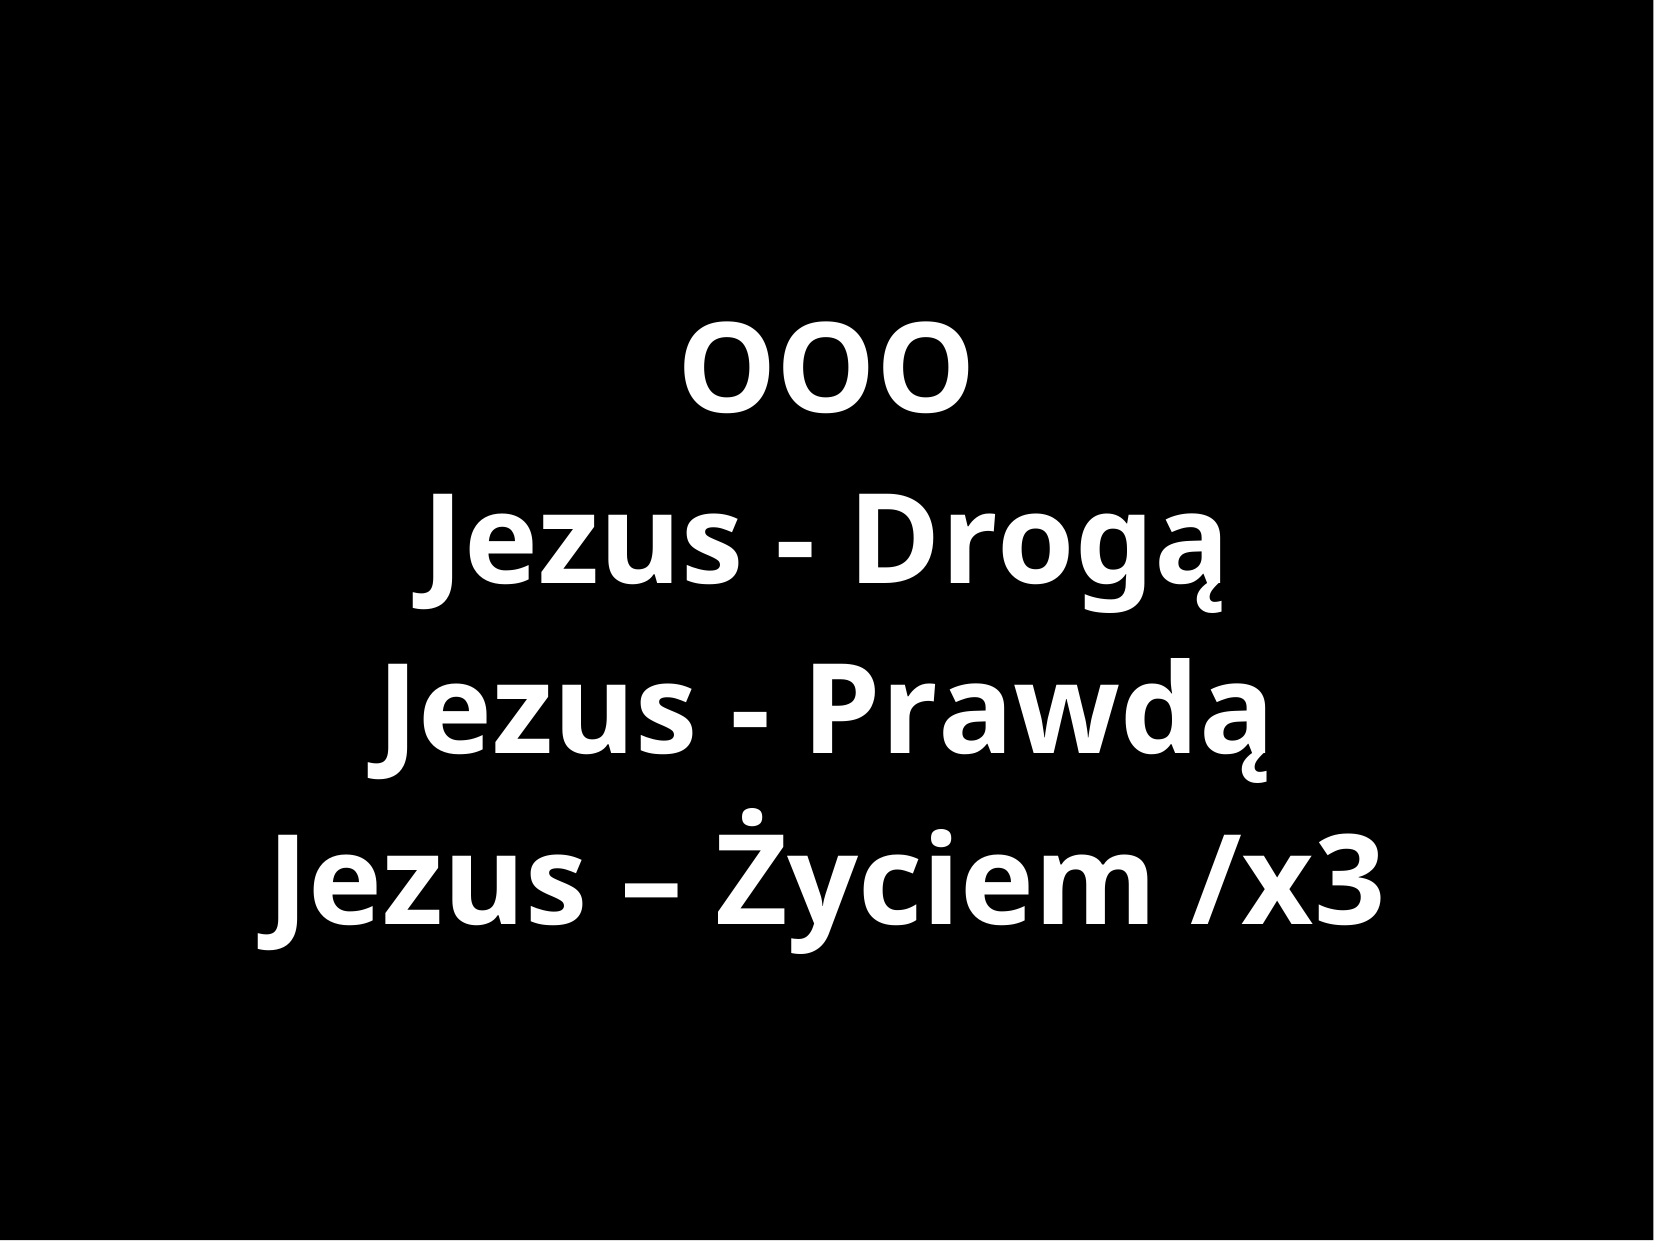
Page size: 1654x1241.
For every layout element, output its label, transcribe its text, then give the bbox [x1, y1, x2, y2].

title OOO Jezus - Drogą Jezus - Prawdą Jezus – Życiem /x3 [0, 0, 1654, 1241]
